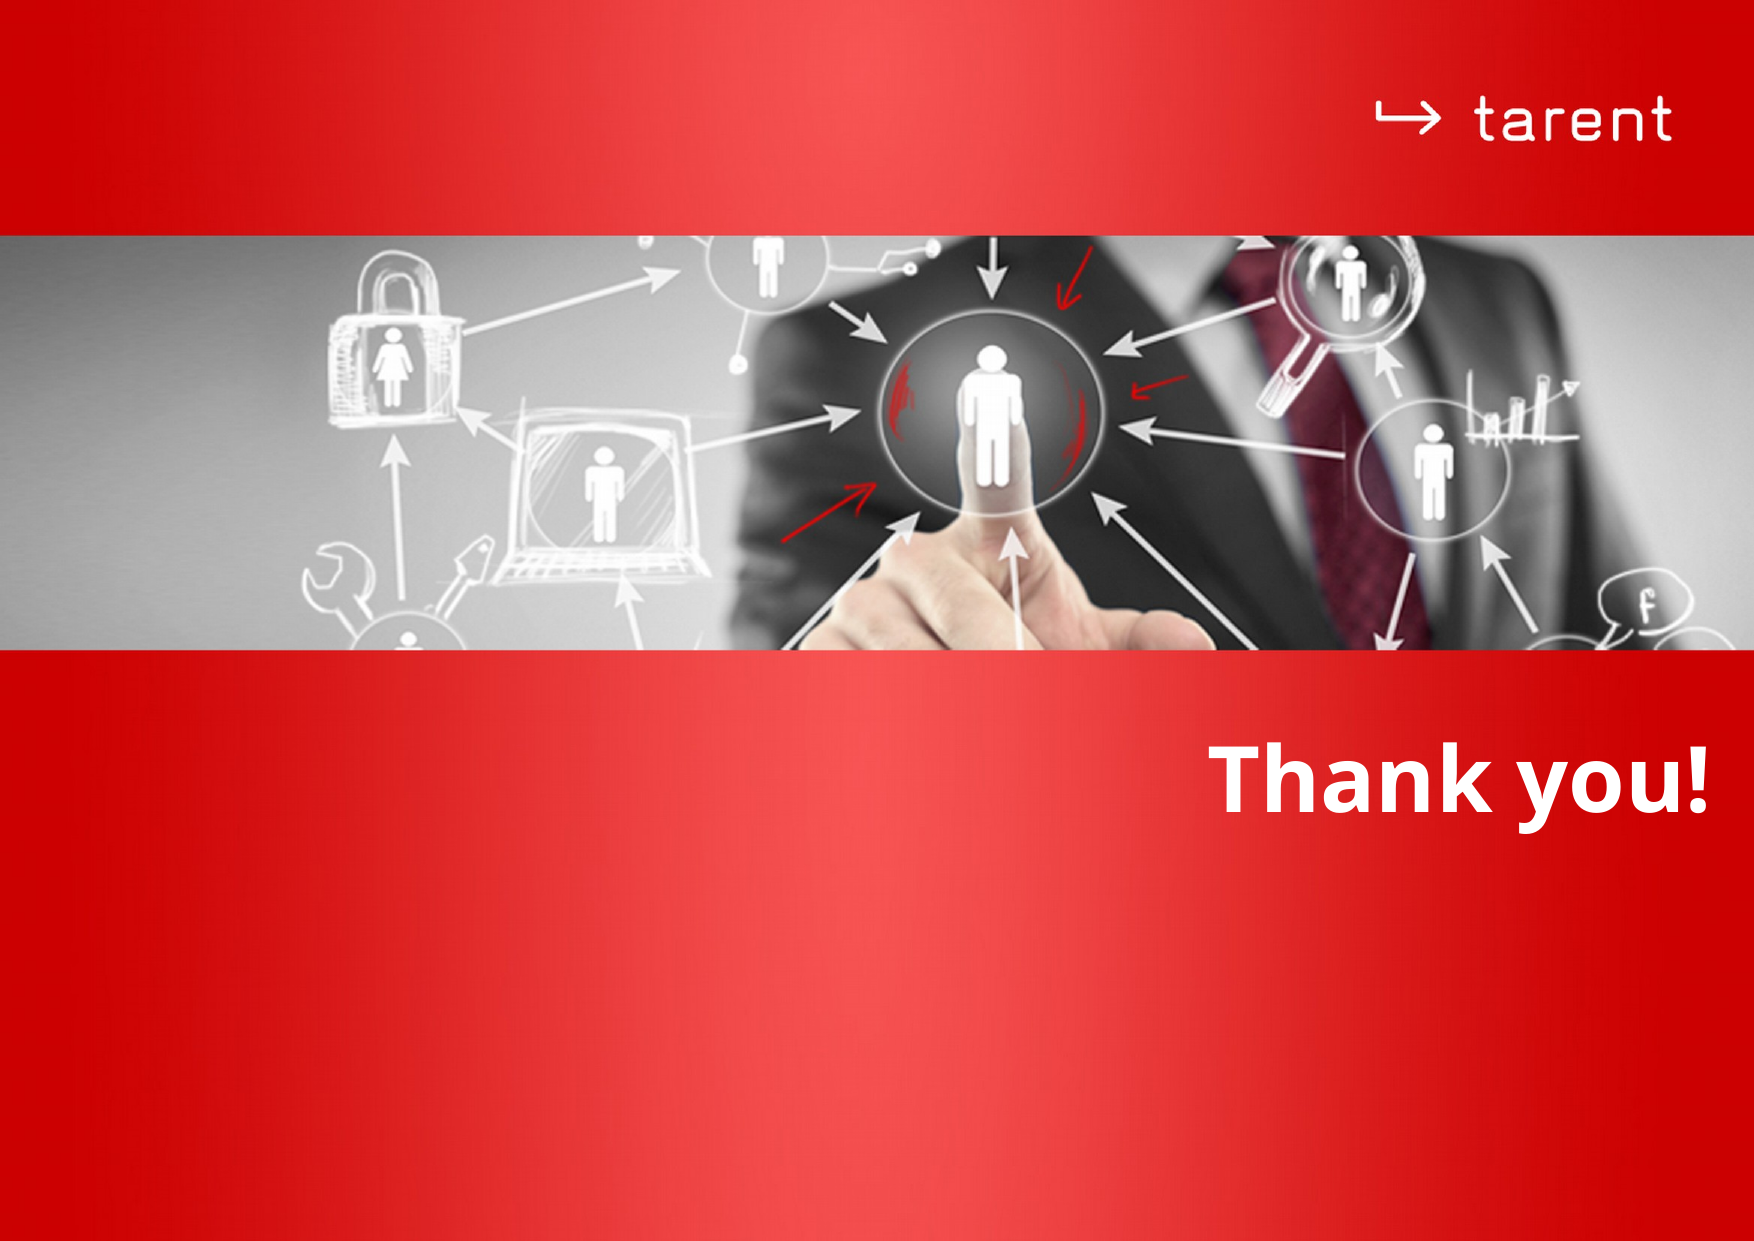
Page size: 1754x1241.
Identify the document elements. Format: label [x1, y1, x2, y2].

title [23, 666, 1725, 1217]
picture [0, 0, 1754, 1241]
